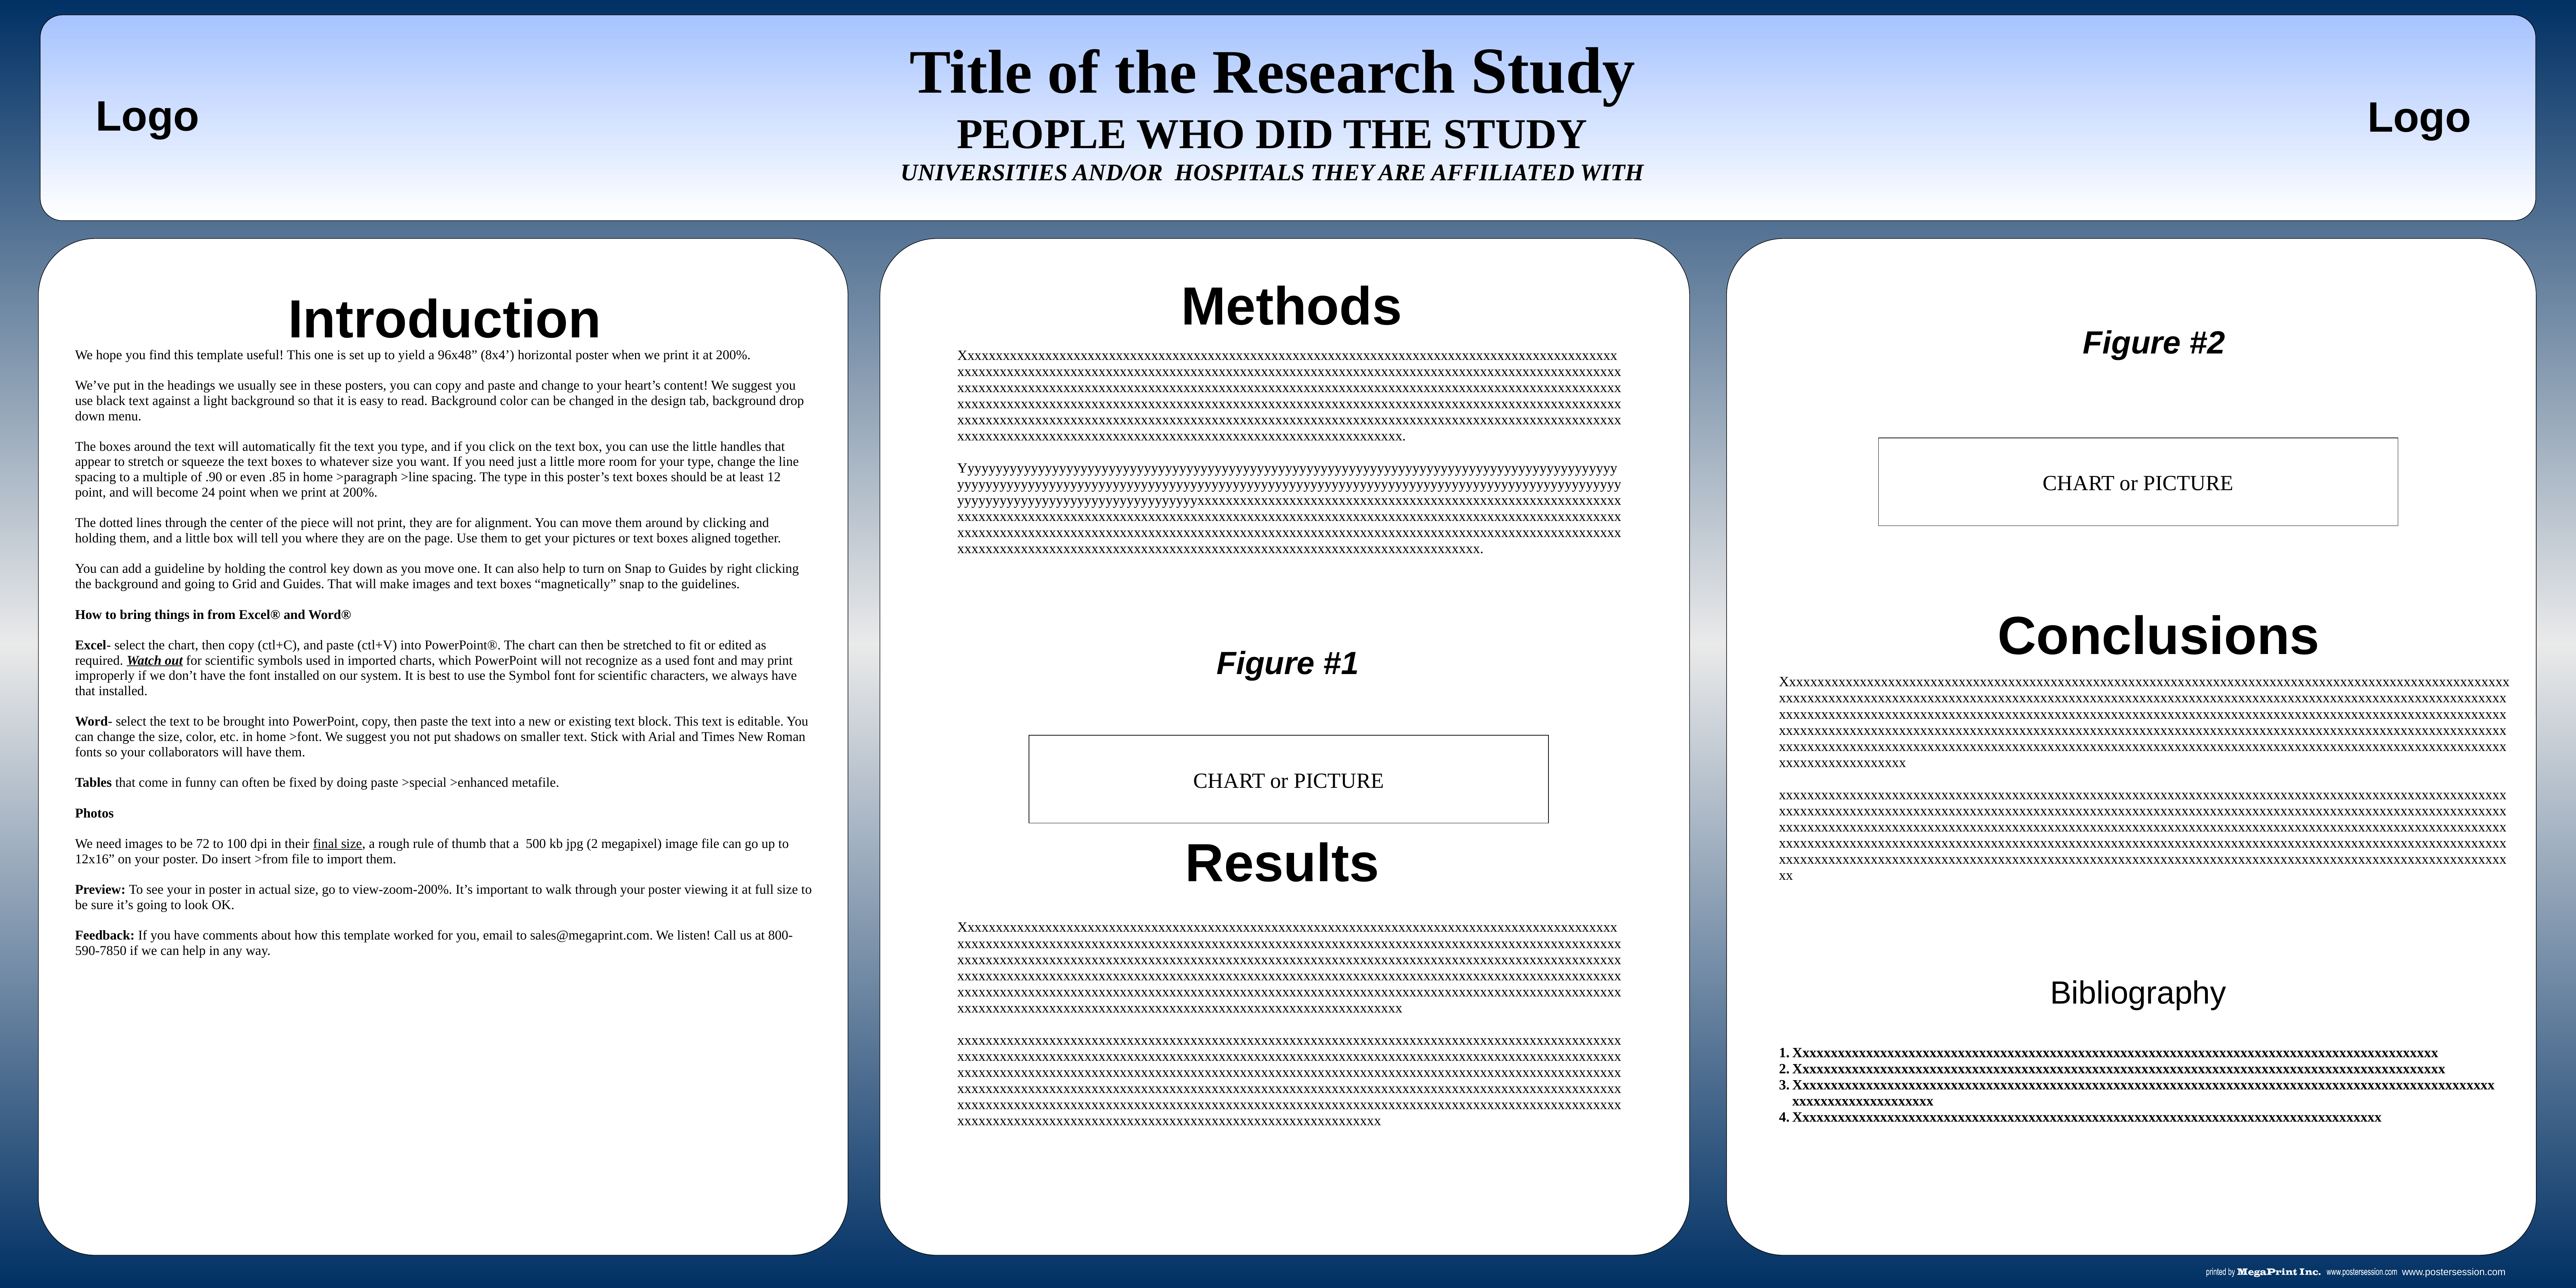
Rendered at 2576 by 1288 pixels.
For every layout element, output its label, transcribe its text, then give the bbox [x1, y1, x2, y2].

text_box Xxxxxxxxxxxxxxxxxxxxxxxxxxxxxxxxxxxxxxxxxxxxxxxxxxxxxxxxxxxxxxxxxxxxxxxxxxxxxxxxxxxxxxxxxxxxxxxxxxxxxxxxxxxxxxxxxxxxxxxxxxxxxxxxxxxxxxxxxxxxxxxxxxxxxxxxxxxxxxxxxxxxxxxxxxxxxxxxxxxxxxxxxxxxxxxxxxxxxxxxxxxxxxxxxxxxxxxxxxxxxxxxxxxxxxxxxxxxxxxxxxxxxxxxxxxxxxxxxxxxxxxxxxxxxxxxxxxxxxxxxxxxxxxxxxxxxxxxxxxxxxxxxxxxxxxxxxxxxxxxxxxxxxxxxxxxxxxxxxxxxxxxxxxxxxxxxxxxxxxxxxxxxxxxxxxxxxxxxxxxxxxxxxxxxxxxxxxxxxxxxxxxxxxxxxxxxxxxxxxxxxxxxxxxxxxxxxxxxxxxxxxxxxxxxxxxxxxxxxxxxxxxxxxxxxxxxxxxxxxxxxxxxxxxxxxxxxxxxxxxxxxxxxxxxxxxxxxxxxxxxxxxxxxxxxxx xxxxxxxxxxxxxxxxxxxxxxxxxxxxxxxxxxxxxxxxxxxxxxxxxxxxxxxxxxxxxxxxxxxxxxxxxxxxxxxxxxxxxxxxxxxxxxxxxxxxxxxxxxxxxxxxxxxxxxxxxxxxxxxxxxxxxxxxxxxxxxxxxxxxxxxxxxxxxxxxxxxxxxxxxxxxxxxxxxxxxxxxxxxxxxxxxxxxxxxxxxxxxxxxxxxxxxxxxxxxxxxxxxxxxxxxxxxxxxxxxxxxxxxxxxxxxxxxxxxxxxxxxxxxxxxxxxxxxxxxxxxxxxxxxxxxxxxxxxxxxxxxxxxxxxxxxxxxxxxxxxxxxxxxxxxxxxxxxxxxxxxxxxxxxxxxxxxxxxxxxxxxxxxxxxxxxxxxxxxxxxxxxxxxxxxxxxxxxxxxxxxxxxxxxxxxxxxxxxxxxxxxxxxxxxxxxxxxxxxxxxxxxxxxxxxxxxxxxxxxxxxxxxxxxxxxxxxxxxxxxxxxxxxxxxxxxxxxxxxxxxxxxxxxxxxxxxxxxxxxxxxxxxxxxx [955, 918, 1625, 1141]
text_box Figure #1 [1044, 640, 1532, 683]
text_box Conclusions [1870, 599, 2448, 667]
text_box Bibliography [1894, 970, 2382, 1012]
text_box Figure #2 [1910, 319, 2398, 362]
text_box Logo [2312, 88, 2527, 166]
text_box [38, 238, 848, 1255]
text_box [880, 238, 1690, 1255]
text_box CHART or PICTURE [1878, 438, 2398, 526]
text_box Introduction [156, 282, 733, 350]
text_box [40, 15, 2536, 221]
text_box Xxxxxxxxxxxxxxxxxxxxxxxxxxxxxxxxxxxxxxxxxxxxxxxxxxxxxxxxxxxxxxxxxxxxxxxxxxxxxxxxxxxxxxxxxxxxxxxxxxxxxxxxxxxxxxxxxxxxxxxxxxxxxxxxxxxxxxxxxxxxxxxxxxxxxxxxxxxxxxxxxxxxxxxxxxxxxxxxxxxxxxxxxxxxxxxxxxxxxxxxxxxxxxxxxxxxxxxxxxxxxxxxxxxxxxxxxxxxxxxxxxxxxxxxxxxxxxxxxxxxxxxxxxxxxxxxxxxxxxxxxxxxxxxxxxxxxxxxxxxxxxxxxxxxxxxxxxxxxxxxxxxxxxxxxxxxxxxxxxxxxxxxxxxxxxxxxxxxxxxxxxxxxxxxxxxxxxxxxxxxxxxxxxxxxxxxxxxxxxxxxxxxxxxxxxxxxxxxxxxxxxxxxxxxxxxxxxxxxxxxxxxxxxxxxxxxxxxxxxxxxxxxxxxxxxxxxxxxxxxxxxxxxxxxxxxxxxxxxxxxxxxxxxxxxxxxxxxxxxxxxxxxxxxxxxxxx xxxxxxxxxxxxxxxxxxxxxxxxxxxxxxxxxxxxxxxxxxxxxxxxxxxxxxxxxxxxxxxxxxxxxxxxxxxxxxxxxxxxxxxxxxxxxxxxxxxxxxxxxxxxxxxxxxxxxxxxxxxxxxxxxxxxxxxxxxxxxxxxxxxxxxxxxxxxxxxxxxxxxxxxxxxxxxxxxxxxxxxxxxxxxxxxxxxxxxxxxxxxxxxxxxxxxxxxxxxxxxxxxxxxxxxxxxxxxxxxxxxxxxxxxxxxxxxxxxxxxxxxxxxxxxxxxxxxxxxxxxxxxxxxxxxxxxxxxxxxxxxxxxxxxxxxxxxxxxxxxxxxxxxxxxxxxxxxxxxxxxxxxxxxxxxxxxxxxxxxxxxxxxxxxxxxxxxxxxxxxxxxxxxxxxxxxxxxxxxxxxxxxxxxxxxxxxxxxxxxxxxxxxxxxxxxxxxxxxxxxxxxxxxxxxxxxxxxxxxxxxxxxxxxxxxxxxxxxxxxxxxxxxxxxxxxxxxxxxxxxxxxxxxxxxxxxxxxx [1776, 672, 2516, 896]
text_box Methods [1003, 269, 1580, 337]
text_box Results [994, 826, 1571, 894]
text_box [1726, 238, 2536, 1255]
text_box Xxxxxxxxxxxxxxxxxxxxxxxxxxxxxxxxxxxxxxxxxxxxxxxxxxxxxxxxxxxxxxxxxxxxxxxxxxxxxxxxxxxxxxxxxxxxxxxxxxxxxxxxxxxxxxxxxxxxxxxxxxxxxxxxxxxxxxxxxxxxxxxxxxxxxxxxxxxxxxxxxxxxxxxxxxxxxxxxxxxxxxxxxxxxxxxxxxxxxxxxxxxxxxxxxxxxxxxxxxxxxxxxxxxxxxxxxxxxxxxxxxxxxxxxxxxxxxxxxxxxxxxxxxxxxxxxxxxxxxxxxxxxxxxxxxxxxxxxxxxxxxxxxxxxxxxxxxxxxxxxxxxxxxxxxxxxxxxxxxxxxxxxxxxxxxxxxxxxxxxxxxxxxxxxxxxxxxxxxxxxxxxxxxxxxxxxxxxxxxxxxxxxxxxxxxxxxxxxxxxxxxxxxxxxxxxxxxxxxxxxxxxxxxxxxxxxxxxxxxxxxxxxxxxxxxxxxxxxxxxxxxxxxxxxxxxxxxxxxxxxxxxxxxxxxxxxxxxxxxxxxxxxxxxxxxxx. Yyyyyyyyyyyyyyyyyyyyyyyyyyyyyyyyyyyyyyyyyyyyyyyyyyyyyyyyyyyyyyyyyyyyyyyyyyyyyyyyyyyyyyyyyyyyyyyyyyyyyyyyyyyyyyyyyyyyyyyyyyyyyyyyyyyyyyyyyyyyyyyyyyyyyyyyyyyyyyyyyyyyyyyyyyyyyyyyyyyyyyyyyyyyyyyyyyyyyyyyyyyyyyyyyyyyyyyyyyyyyxxxxxxxxxxxxxxxxxxxxxxxxxxxxxxxxxxxxxxxxxxxxxxxxxxxxxxxxxxxxxxxxxxxxxxxxxxxxxxxxxxxxxxxxxxxxxxxxxxxxxxxxxxxxxxxxxxxxxxxxxxxxxxxxxxxxxxxxxxxxxxxxxxxxxxxxxxxxxxxxxxxxxxxxxxxxxxxxxxxxxxxxxxxxxxxxxxxxxxxxxxxxxxxxxxxxxxxxxxxxxxxxxxxxxxxxxxxxxxxxxxxxxxxxxxxxxxxxxxxxxxxxxxxxxxxxxxxxxxxxxxxxxxxxxxxxxxxxxxxxxxxxxxxxxxxxxxxxxxxxxx. [955, 346, 1625, 570]
text_box We hope you find this template useful! This one is set up to yield a 96x48” (8x4’) horizontal poster when we print it at 200%. We’ve put in the headings we usually see in these posters, you can copy and paste and change to your heart’s content! We suggest you use black text against a light background so that it is easy to read. Background color can be changed in the design tab, background drop down menu. The boxes around the text will automatically fit the text you type, and if you click on the text box, you can use the little handles that appear to stretch or squeeze the text boxes to whatever size you want. If you need just a little more room for your type, change the line spacing to a multiple of .90 or even .85 in home >paragraph >line spacing. The type in this poster’s text boxes should be at least 12 point, and will become 24 point when we print at 200%. The dotted lines through the center of the piece will not print, they are for alignment. You can move them around by clicking and holding them, and a little box will tell you where they are on the page. Use them to get your pictures or text boxes aligned together. You can add a guideline by holding the control key down as you move one. It can also help to turn on Snap to Guides by right clicking the background and going to Grid and Guides. That will make images and text boxes “magnetically” snap to the guidelines. How to bring things in from Excel® and Word® Excel- select the chart, then copy (ctl+C), and paste (ctl+V) into PowerPoint®. The chart can then be stretched to fit or edited as required. Watch out for scientific symbols used in imported charts, which PowerPoint will not recognize as a used font and may print improperly if we don’t have the font installed on our system. It is best to use the Symbol font for scientific characters, we always have that installed. Word- select the text to be brought into PowerPoint, copy, then paste the text into a new or existing text block. This text is editable. You can change the size, color, etc. in home >font. We suggest you not put shadows on smaller text. Stick with Arial and Times New Roman fonts so your collaborators will have them. Tables that come in funny can often be fixed by doing paste >special >enhanced metafile. Photos We need images to be 72 to 100 dpi in their final size, a rough rule of thumb that a 500 kb jpg (2 megapixel) image file can go up to 12x16” on your poster. Do insert >from file to import them. Preview: To see your in poster in actual size, go to view-zoom-200%. It’s important to walk through your poster viewing it at full size to be sure it’s going to look OK. Feedback: If you have comments about how this template worked for you, email to sales@megaprint.com. We listen! Call us at 800-590-7850 if we can help in any way. [71, 345, 818, 960]
text_box Title of the Research Study PEOPLE WHO DID THE STUDY UNIVERSITIES AND/OR HOSPITALS THEY ARE AFFILIATED WITH [72, 25, 2473, 187]
text_box Logo [40, 86, 255, 165]
text_box CHART or PICTURE [1029, 735, 1548, 823]
text_box Xxxxxxxxxxxxxxxxxxxxxxxxxxxxxxxxxxxxxxxxxxxxxxxxxxxxxxxxxxxxxxxxxxxxxxxxxxxxxxxxxxxxxxxxxxx Xxxxxxxxxxxxxxxxxxxxxxxxxxxxxxxxxxxxxxxxxxxxxxxxxxxxxxxxxxxxxxxxxxxxxxxxxxxxxxxxxxxxxxxxxxxx Xxxxxxxxxxxxxxxxxxxxxxxxxxxxxxxxxxxxxxxxxxxxxxxxxxxxxxxxxxxxxxxxxxxxxxxxxxxxxxxxxxxxxxxxxxxxxxxxxxxxxxxxxxxxxxxxxxxxxxx Xxxxxxxxxxxxxxxxxxxxxxxxxxxxxxxxxxxxxxxxxxxxxxxxxxxxxxxxxxxxxxxxxxxxxxxxxxxxxxxxxxx [1776, 1026, 2500, 1143]
